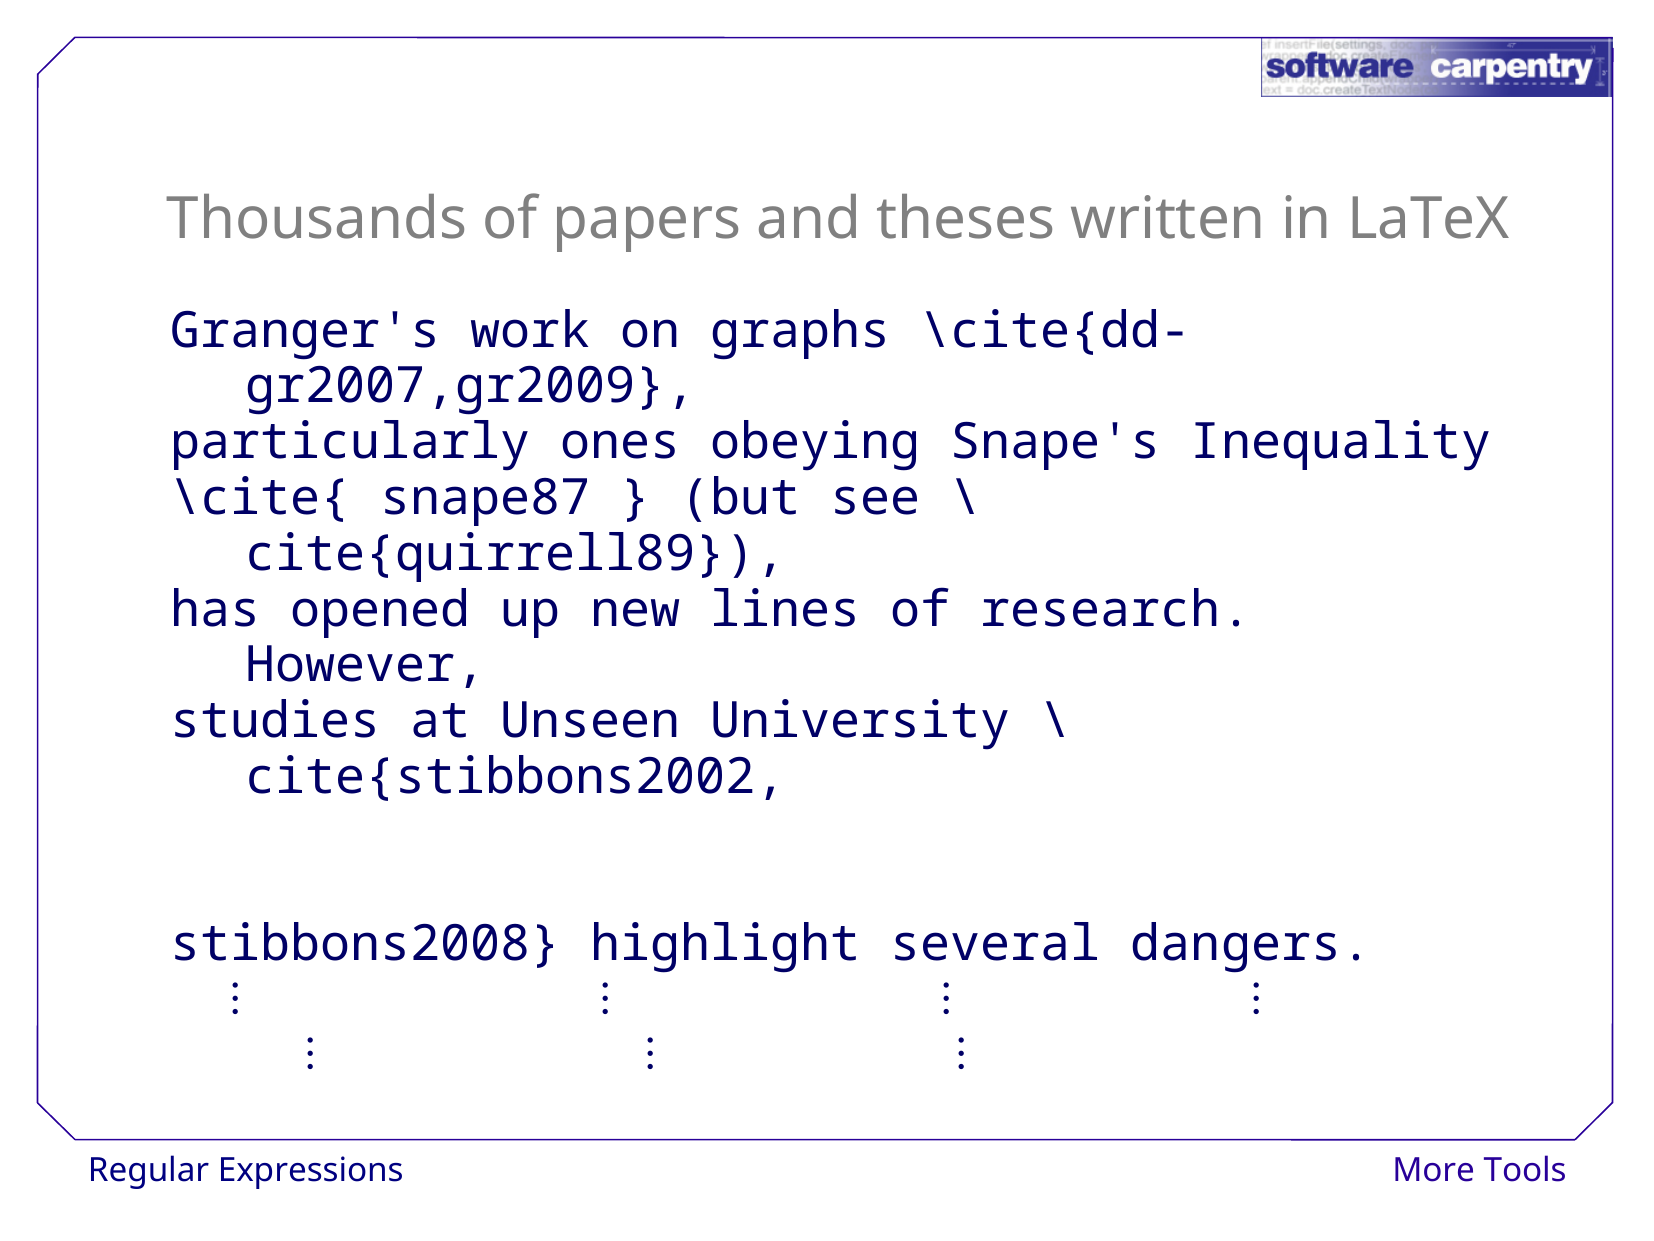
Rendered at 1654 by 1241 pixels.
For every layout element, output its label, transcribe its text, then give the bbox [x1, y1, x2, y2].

text_box Granger's work on graphs \cite{dd-gr2007,gr2009}, particularly ones obeying Snape's Inequality \cite{ snape87 } (but see \cite{quirrell89}), has opened up new lines of research. However, studies at Unseen University \cite{stibbons2002, stibbons2008} highlight several dangers. ⋮ ⋮ ⋮ ⋮ ⋮ ⋮ ⋮ [155, 294, 1535, 1091]
text_box Thousands of papers and theses written in LaTeX [151, 138, 1530, 259]
picture [1261, 39, 1613, 97]
